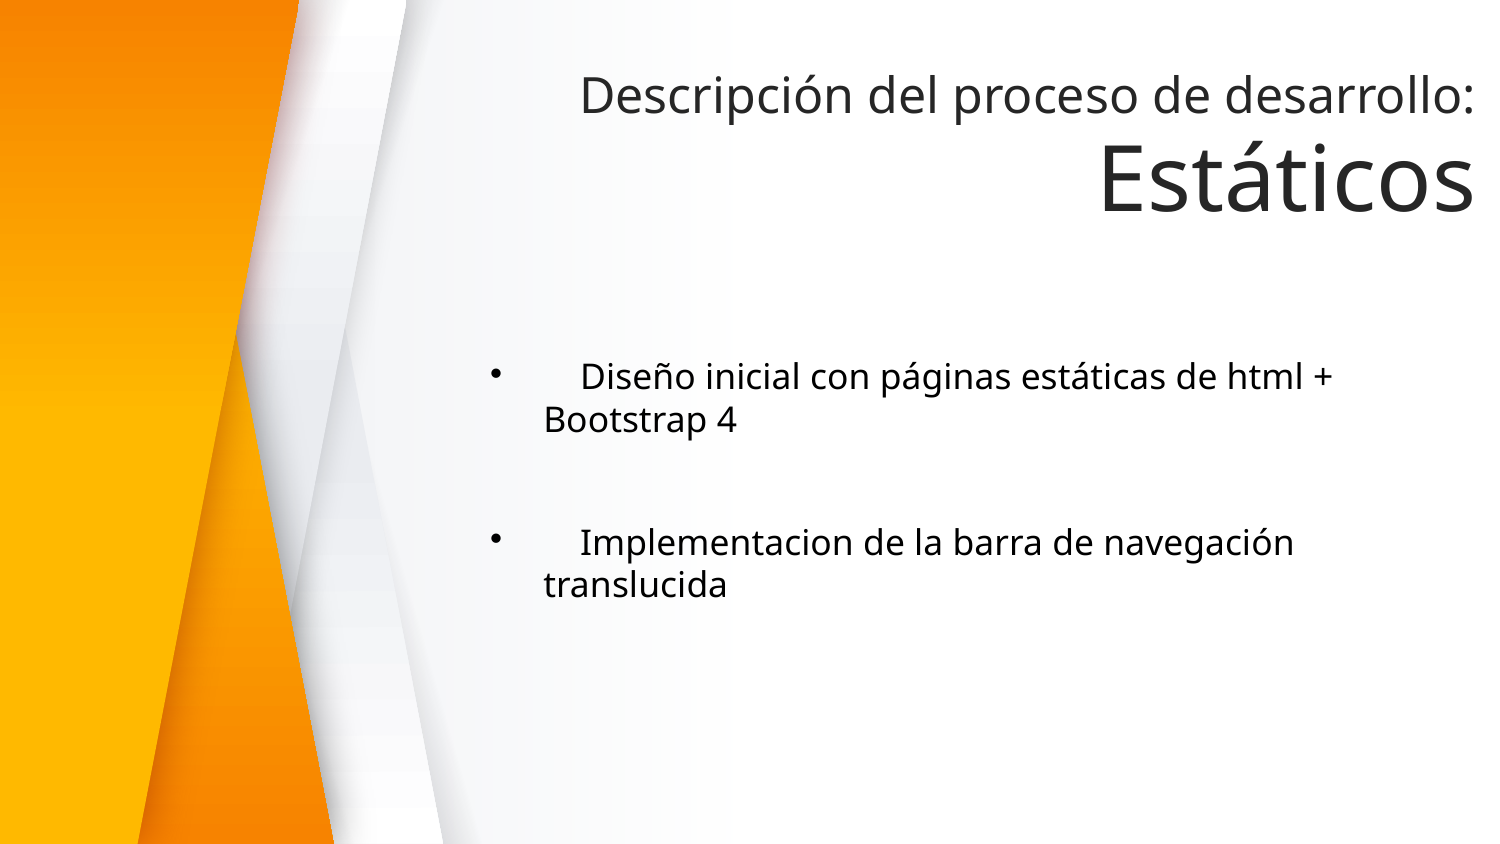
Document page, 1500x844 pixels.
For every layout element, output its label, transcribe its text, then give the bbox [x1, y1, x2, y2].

text_box Descripción del proceso de desarrollo: Estáticos [501, 29, 1477, 237]
text_box Diseño inicial con páginas estáticas de html + Bootstrap 4​ Implementacion de la barra de navegación translucida [472, 354, 1477, 739]
